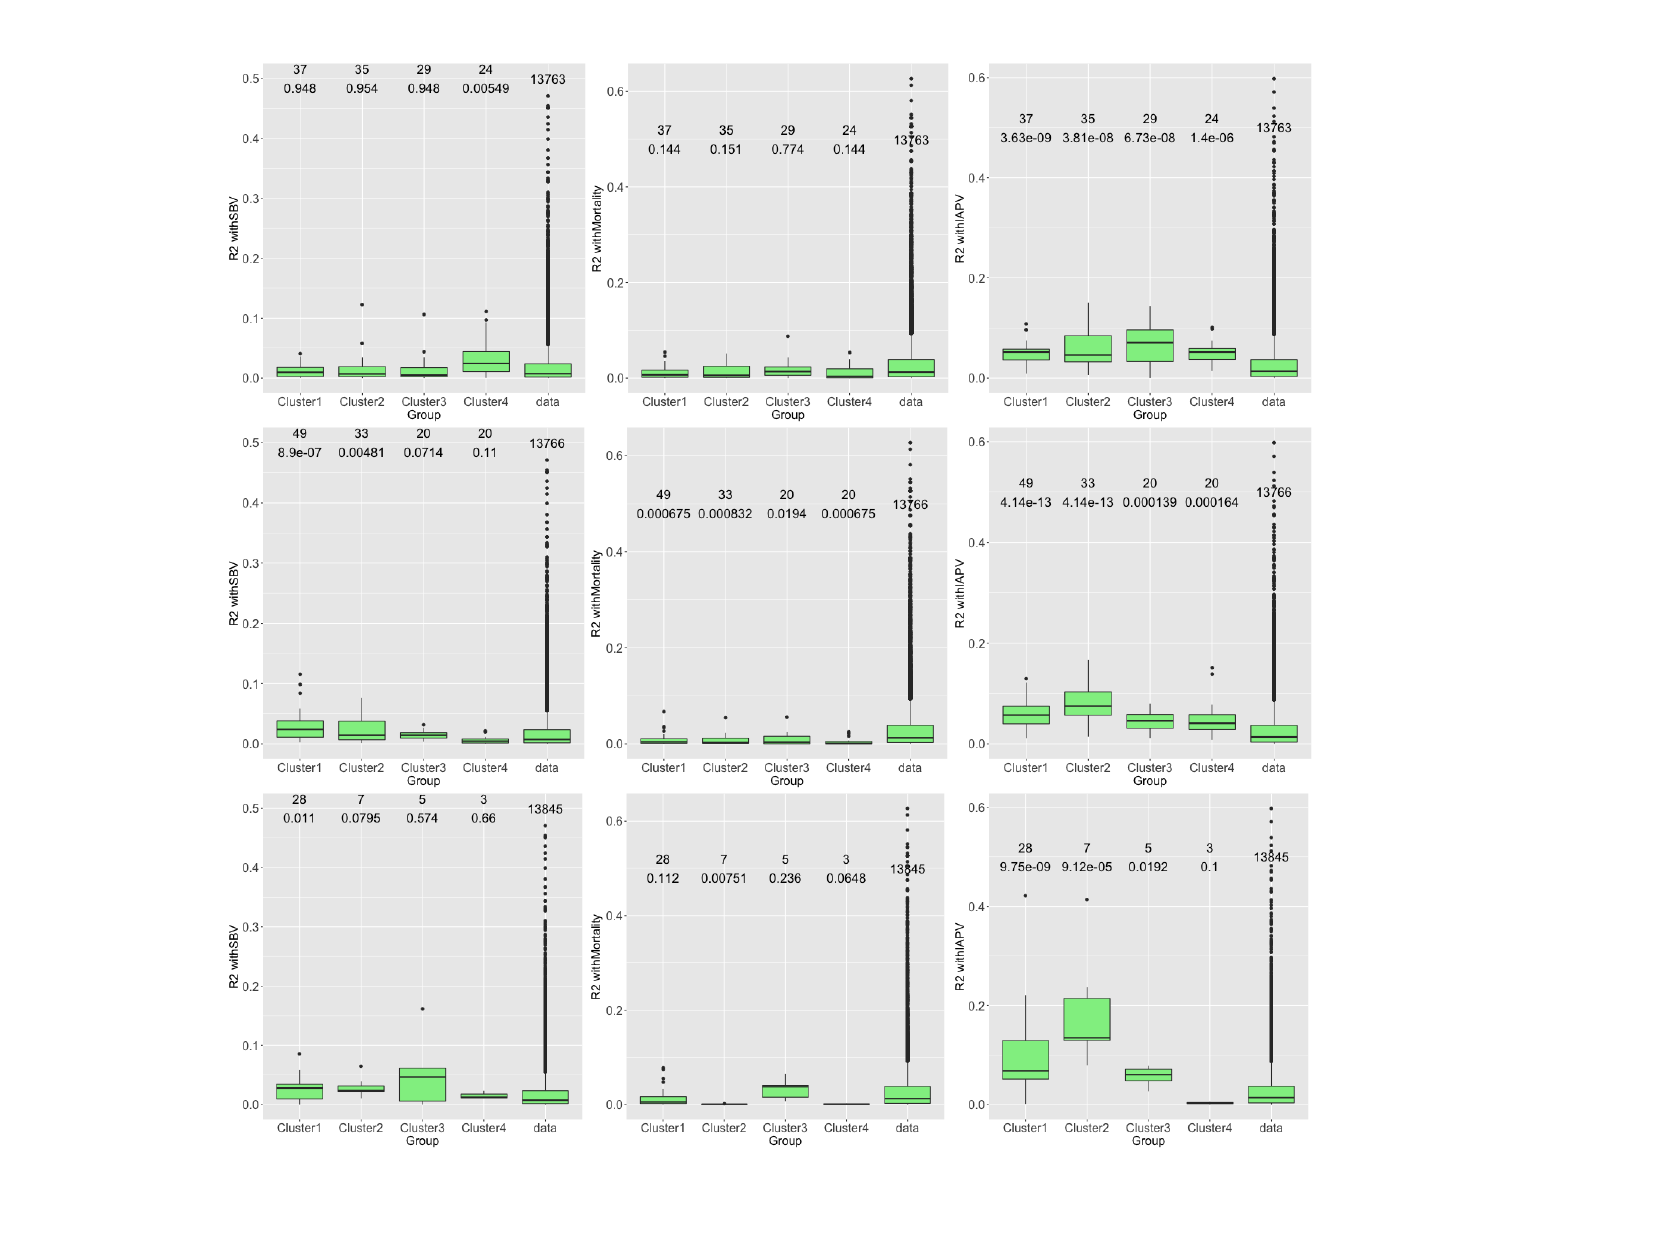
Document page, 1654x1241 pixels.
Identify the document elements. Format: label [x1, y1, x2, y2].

picture [225, 59, 1315, 1150]
